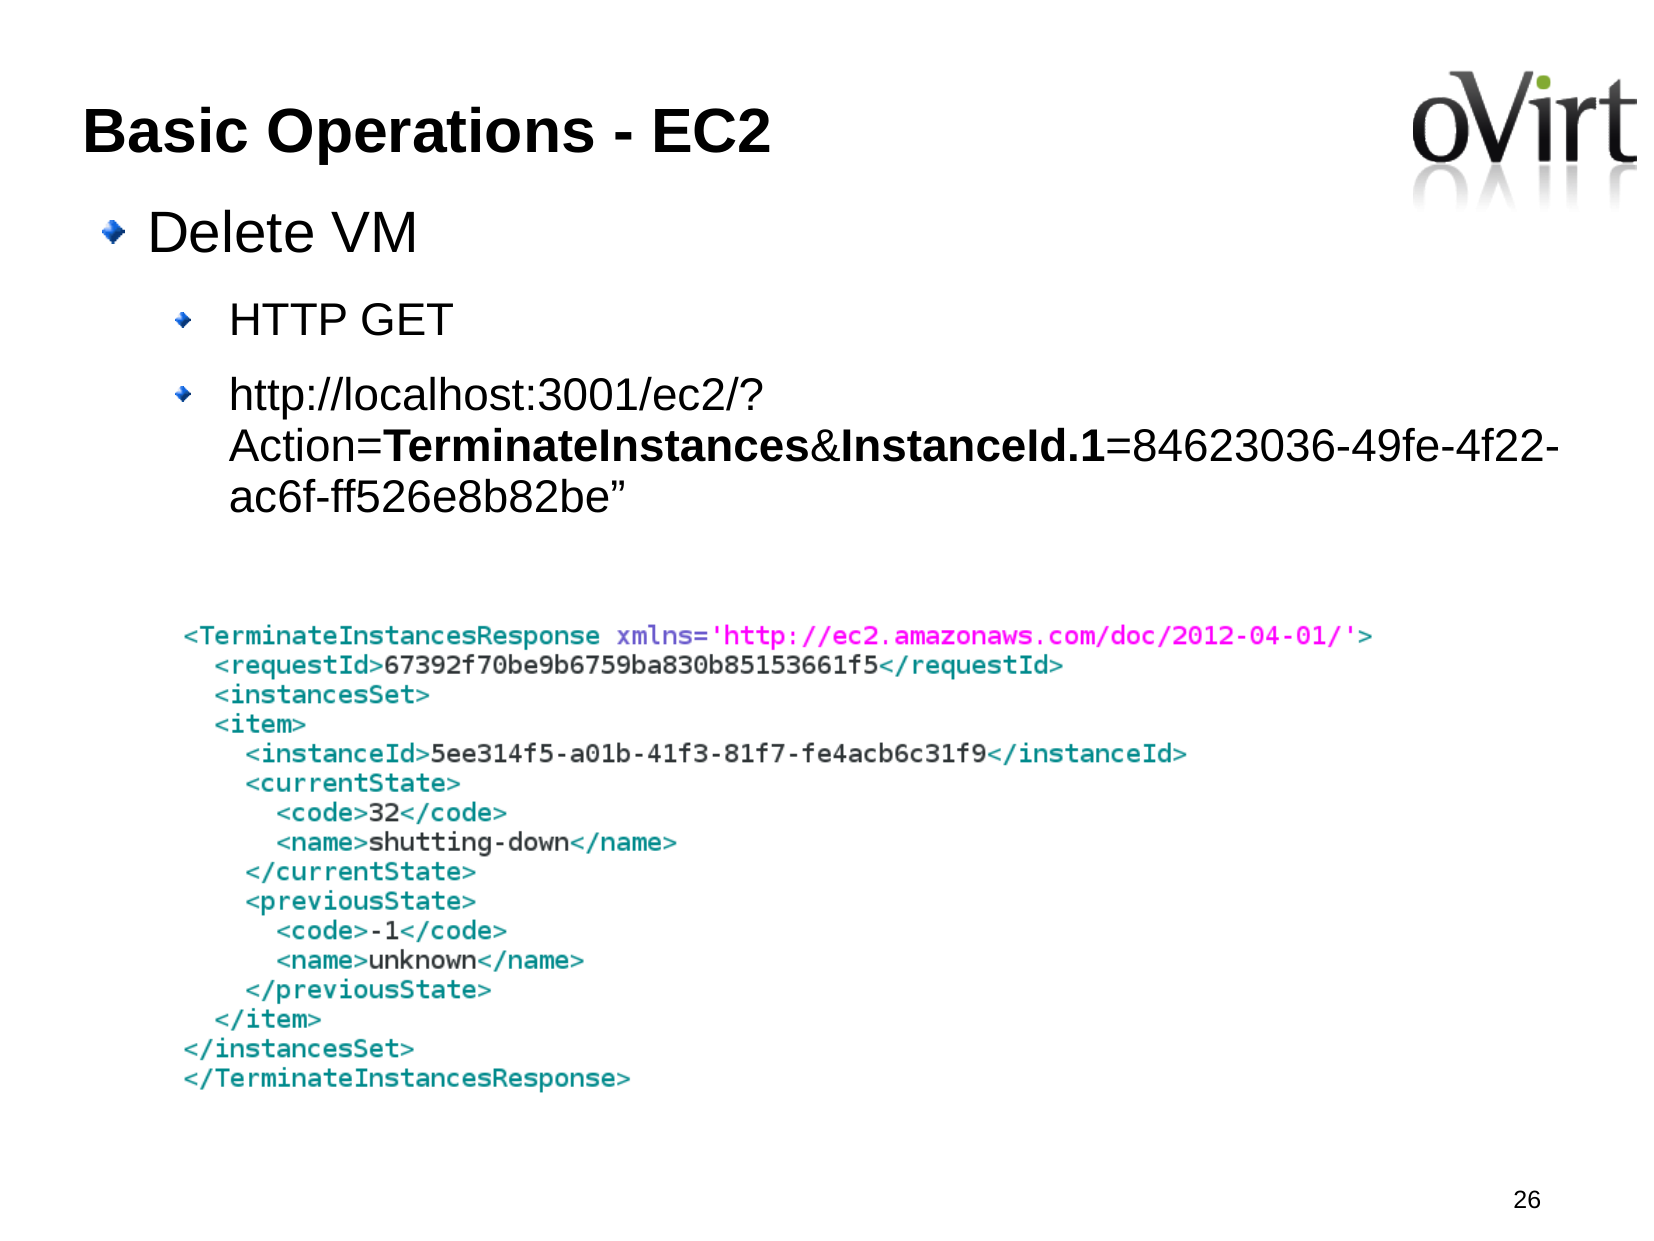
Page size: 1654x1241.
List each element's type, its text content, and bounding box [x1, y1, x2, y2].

title Basic Operations - EC2 [82, 37, 1303, 226]
list Delete VM HTTP GET http://localhost:3001/ec2/?Action=TerminateInstances&InstanceId.1=84623036-49fe-4f22-ac6f-ff526e8b82be” [87, 199, 1576, 993]
picture [182, 622, 1383, 1094]
picture [1413, 63, 1637, 212]
